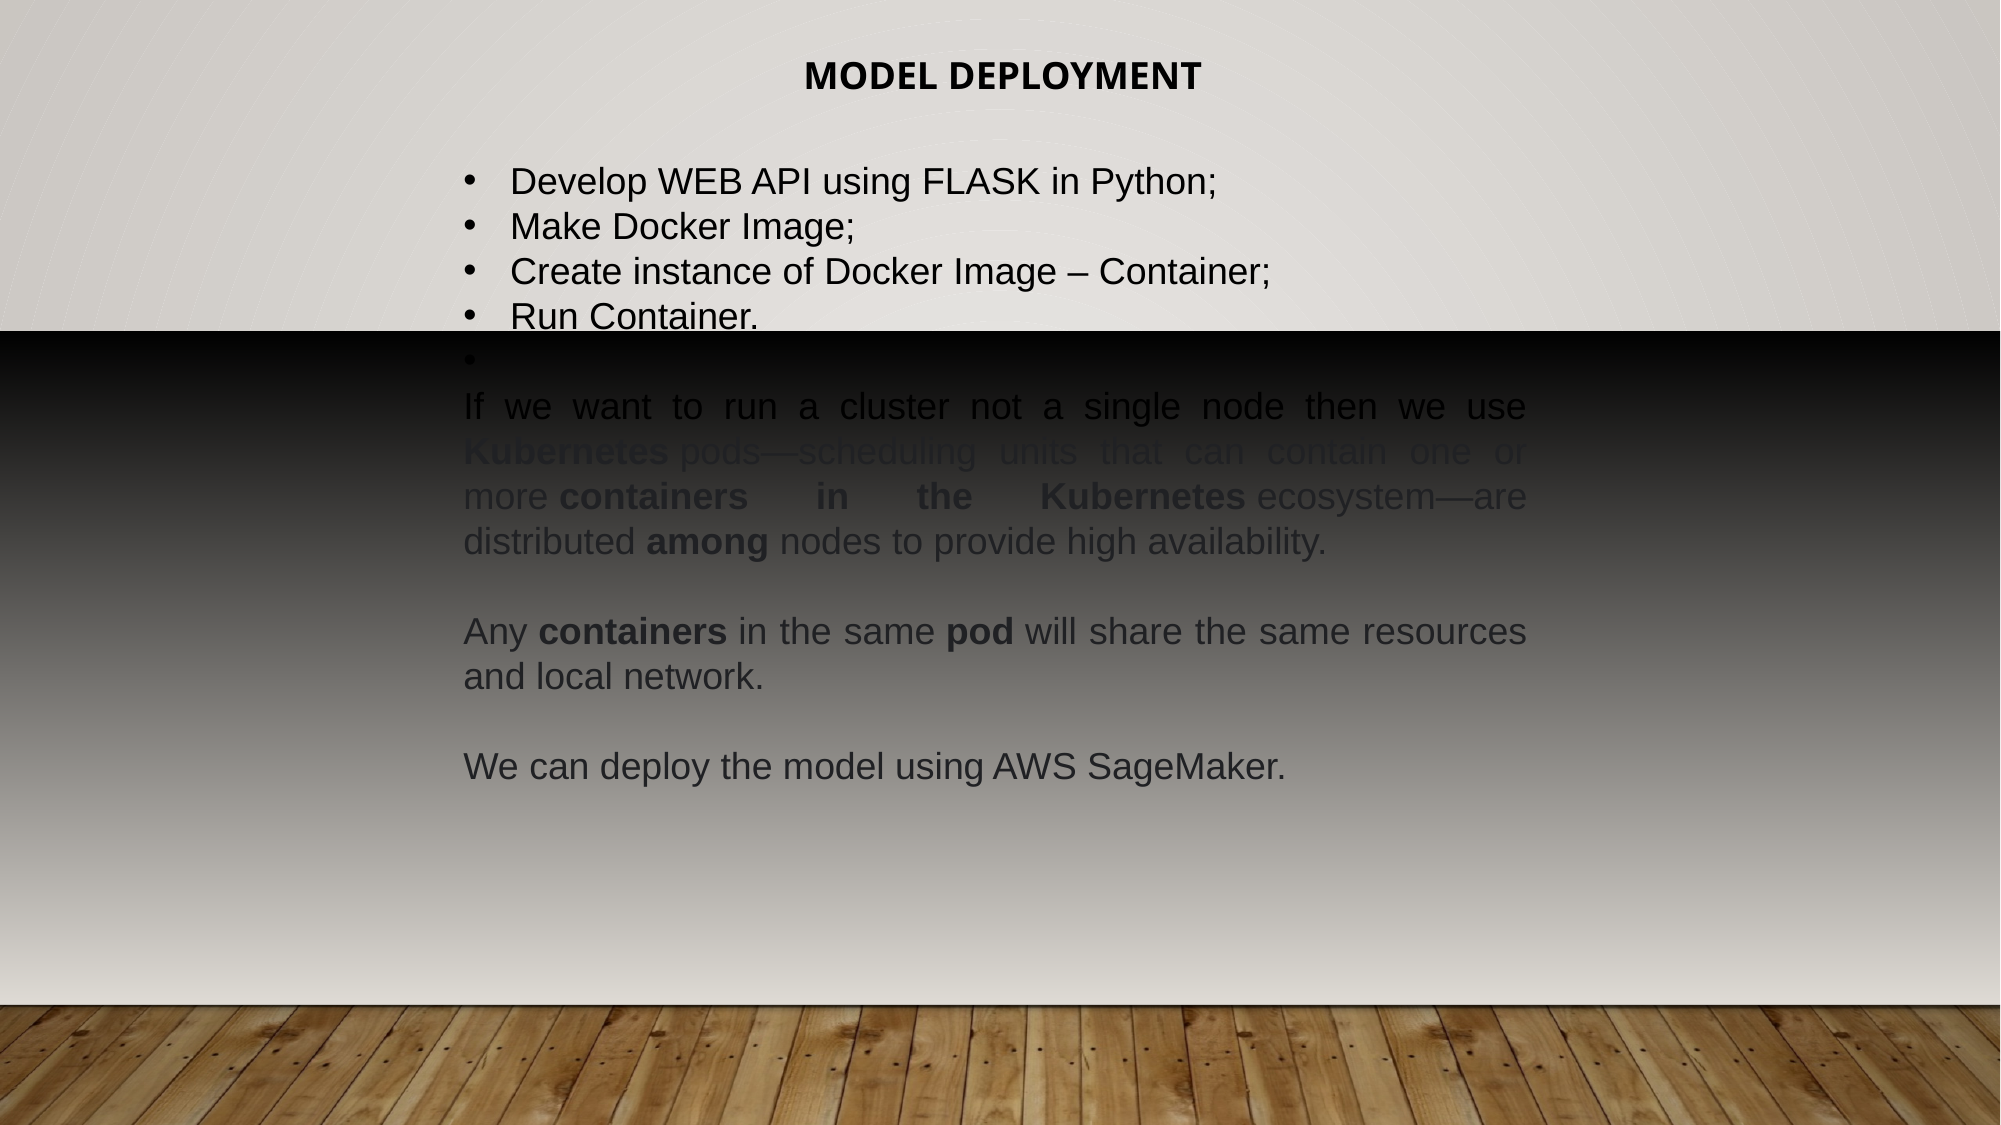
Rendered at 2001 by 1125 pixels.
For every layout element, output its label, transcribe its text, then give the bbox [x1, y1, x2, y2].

text_box Develop WEB API using FLASK in Python; Make Docker Image; Create instance of Docker Image – Container; Run Container. If we want to run a cluster not a single node then we use Kubernetes pods—scheduling units that can contain one or more containers in the Kubernetes ecosystem—are distributed among nodes to provide high availability. Any containers in the same pod will share the same resources and local network. We can deploy the model using AWS SageMaker. [448, 104, 1552, 802]
text_box MODEL DEPLOYMENT [2, 44, 2000, 105]
